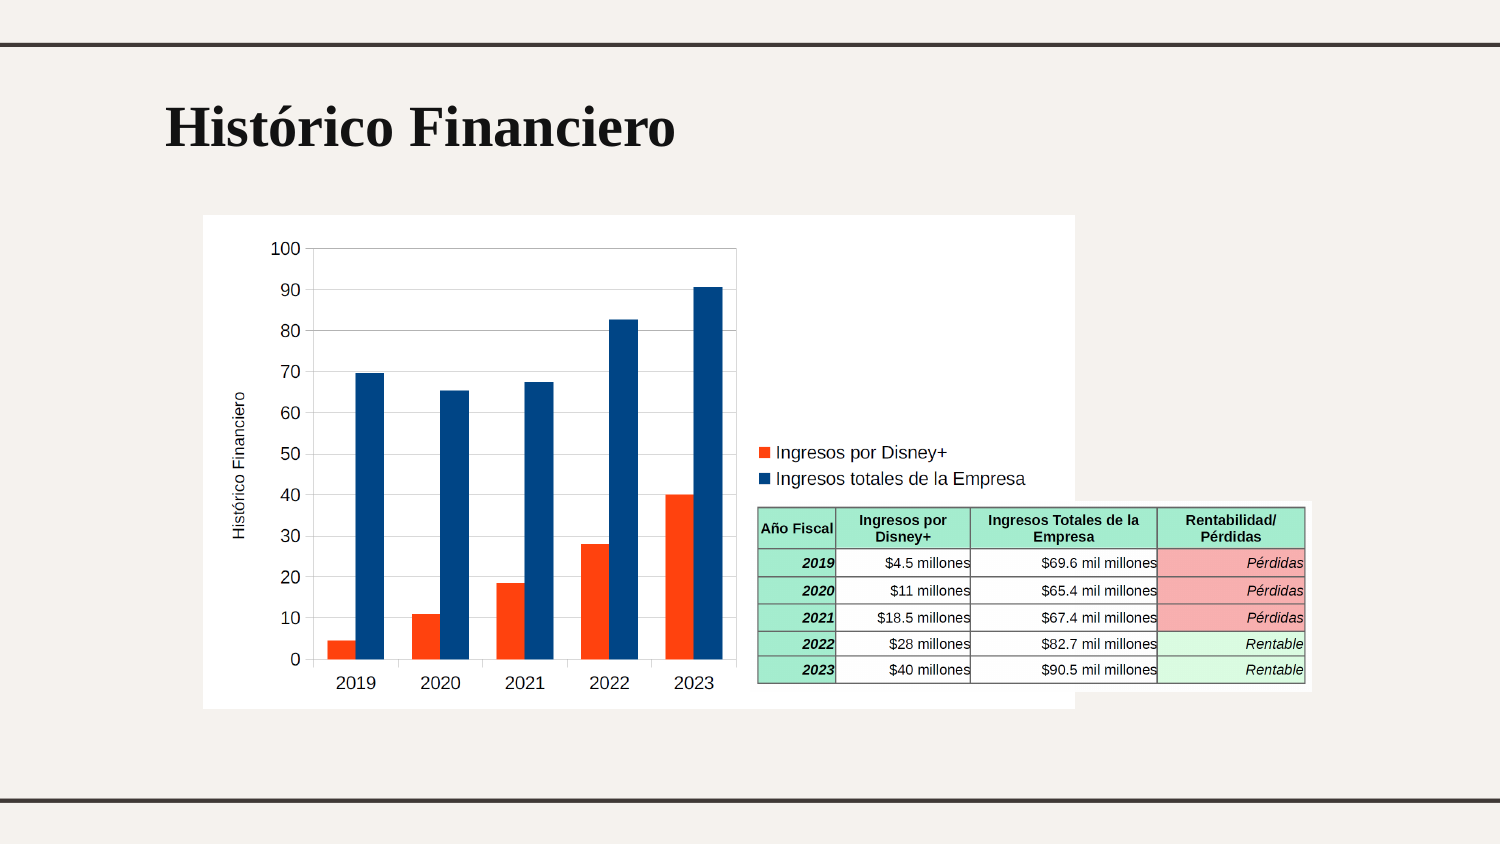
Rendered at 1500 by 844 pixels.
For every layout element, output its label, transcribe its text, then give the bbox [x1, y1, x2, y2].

text_box Histórico Financiero [149, 80, 1350, 166]
picture [0, 0, 1500, 844]
